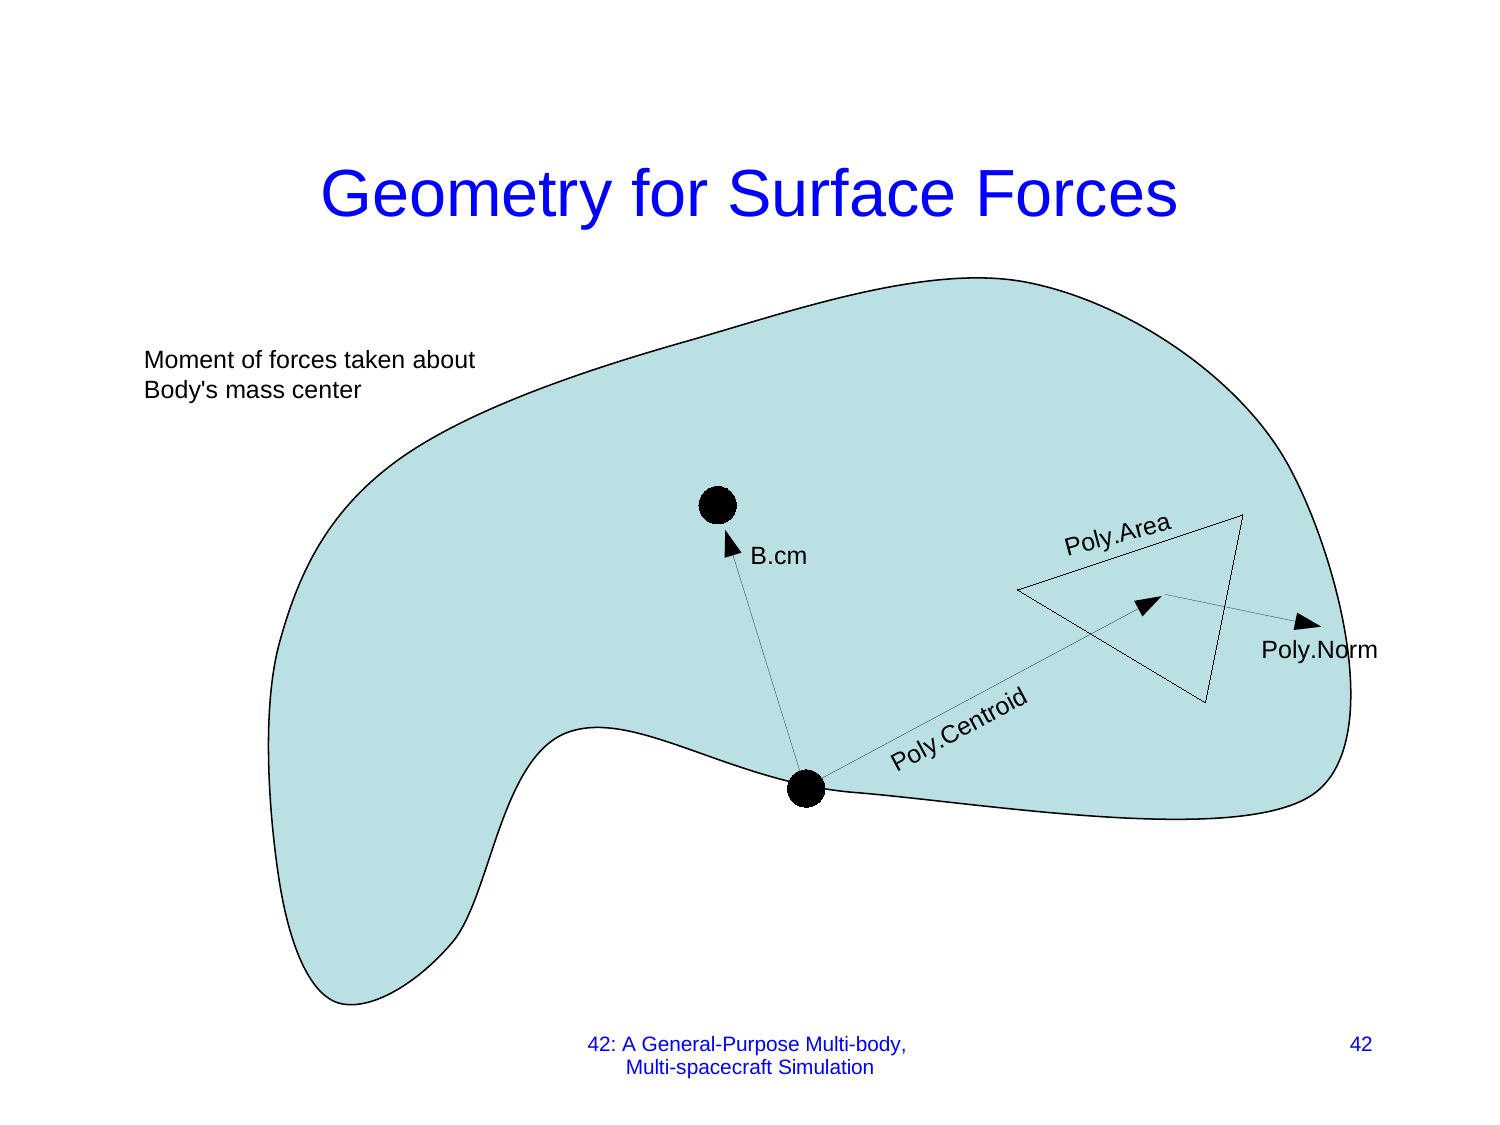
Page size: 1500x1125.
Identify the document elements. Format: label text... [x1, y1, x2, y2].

text_box [268, 277, 1351, 1005]
text_box Poly.Centroid [868, 665, 1049, 791]
text_box Poly.Area [1044, 493, 1190, 573]
text_box Poly.Norm [1246, 625, 1393, 671]
title Geometry for Surface Forces [112, 99, 1388, 288]
text_box Moment of forces taken about Body's mass center [129, 336, 491, 411]
text_box B.cm [735, 532, 823, 578]
